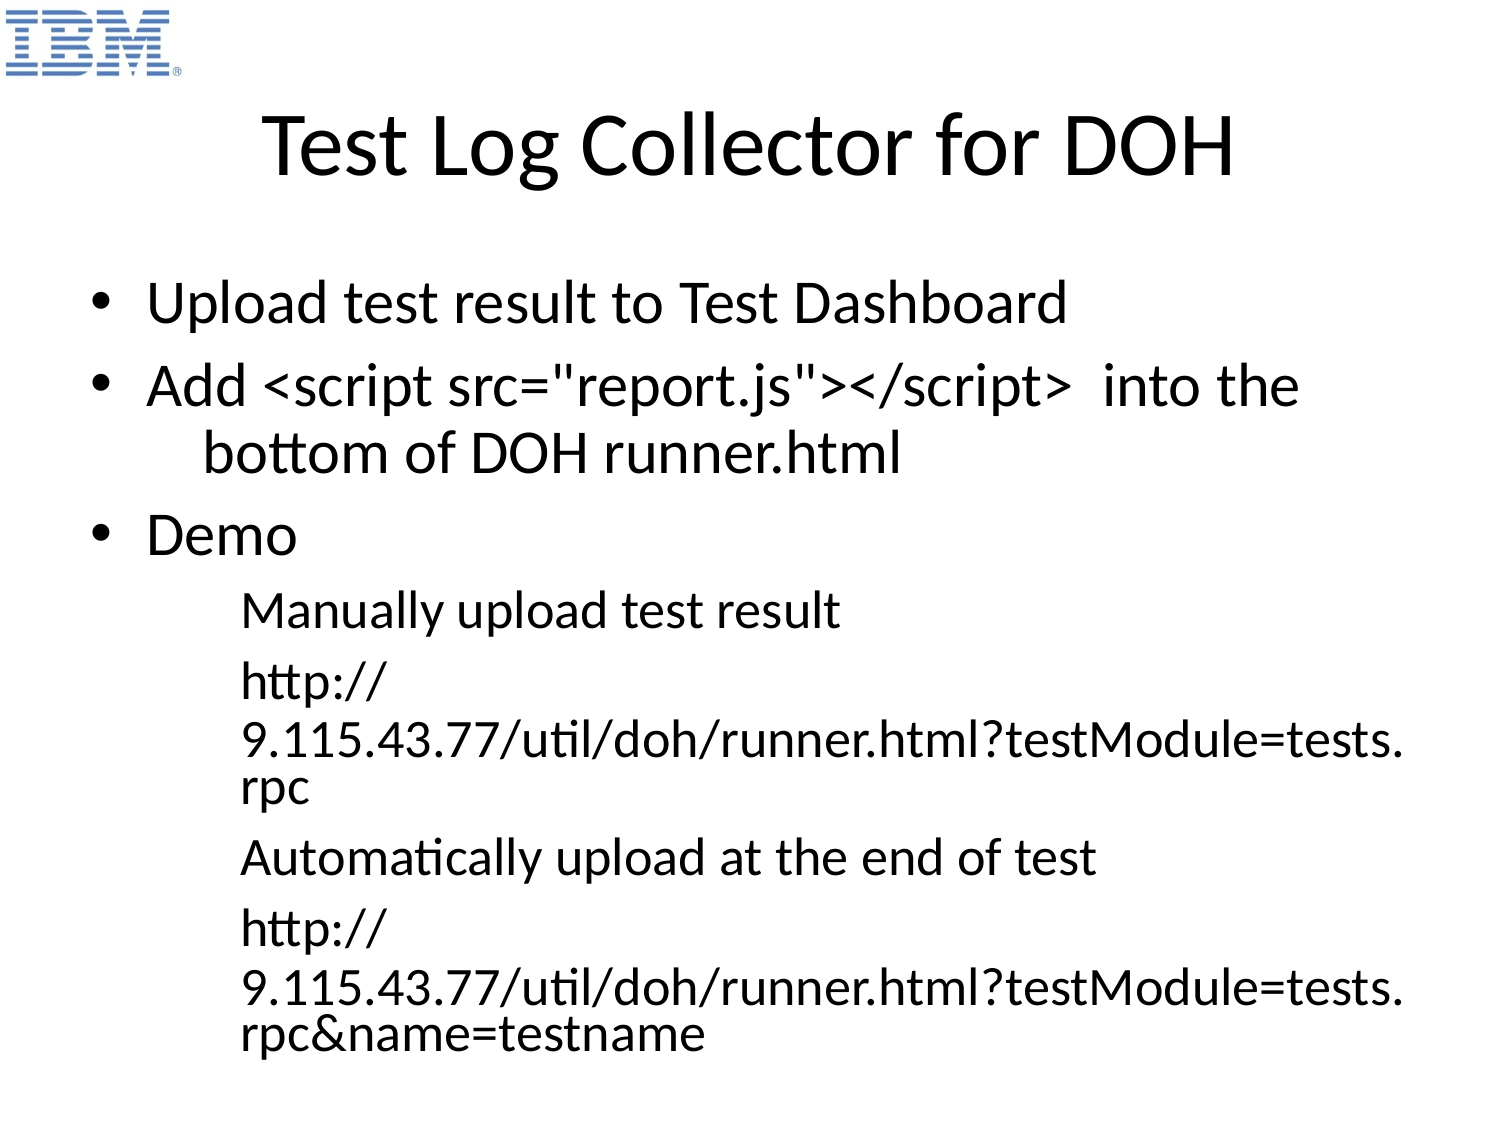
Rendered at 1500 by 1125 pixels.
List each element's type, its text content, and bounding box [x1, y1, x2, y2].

title Test Log Collector for DOH [75, 45, 1426, 233]
list Upload test result to Test Dashboard Add <script src="report.js"></script> into the bottom of DOH runner.html Demo Manually upload test result http://9.115.43.77/util/doh/runner.html?testModule=tests.rpc Automatically upload at the end of test http://9.115.43.77/util/doh/runner.html?testModule=tests.rpc&name=testname [75, 262, 1426, 1005]
